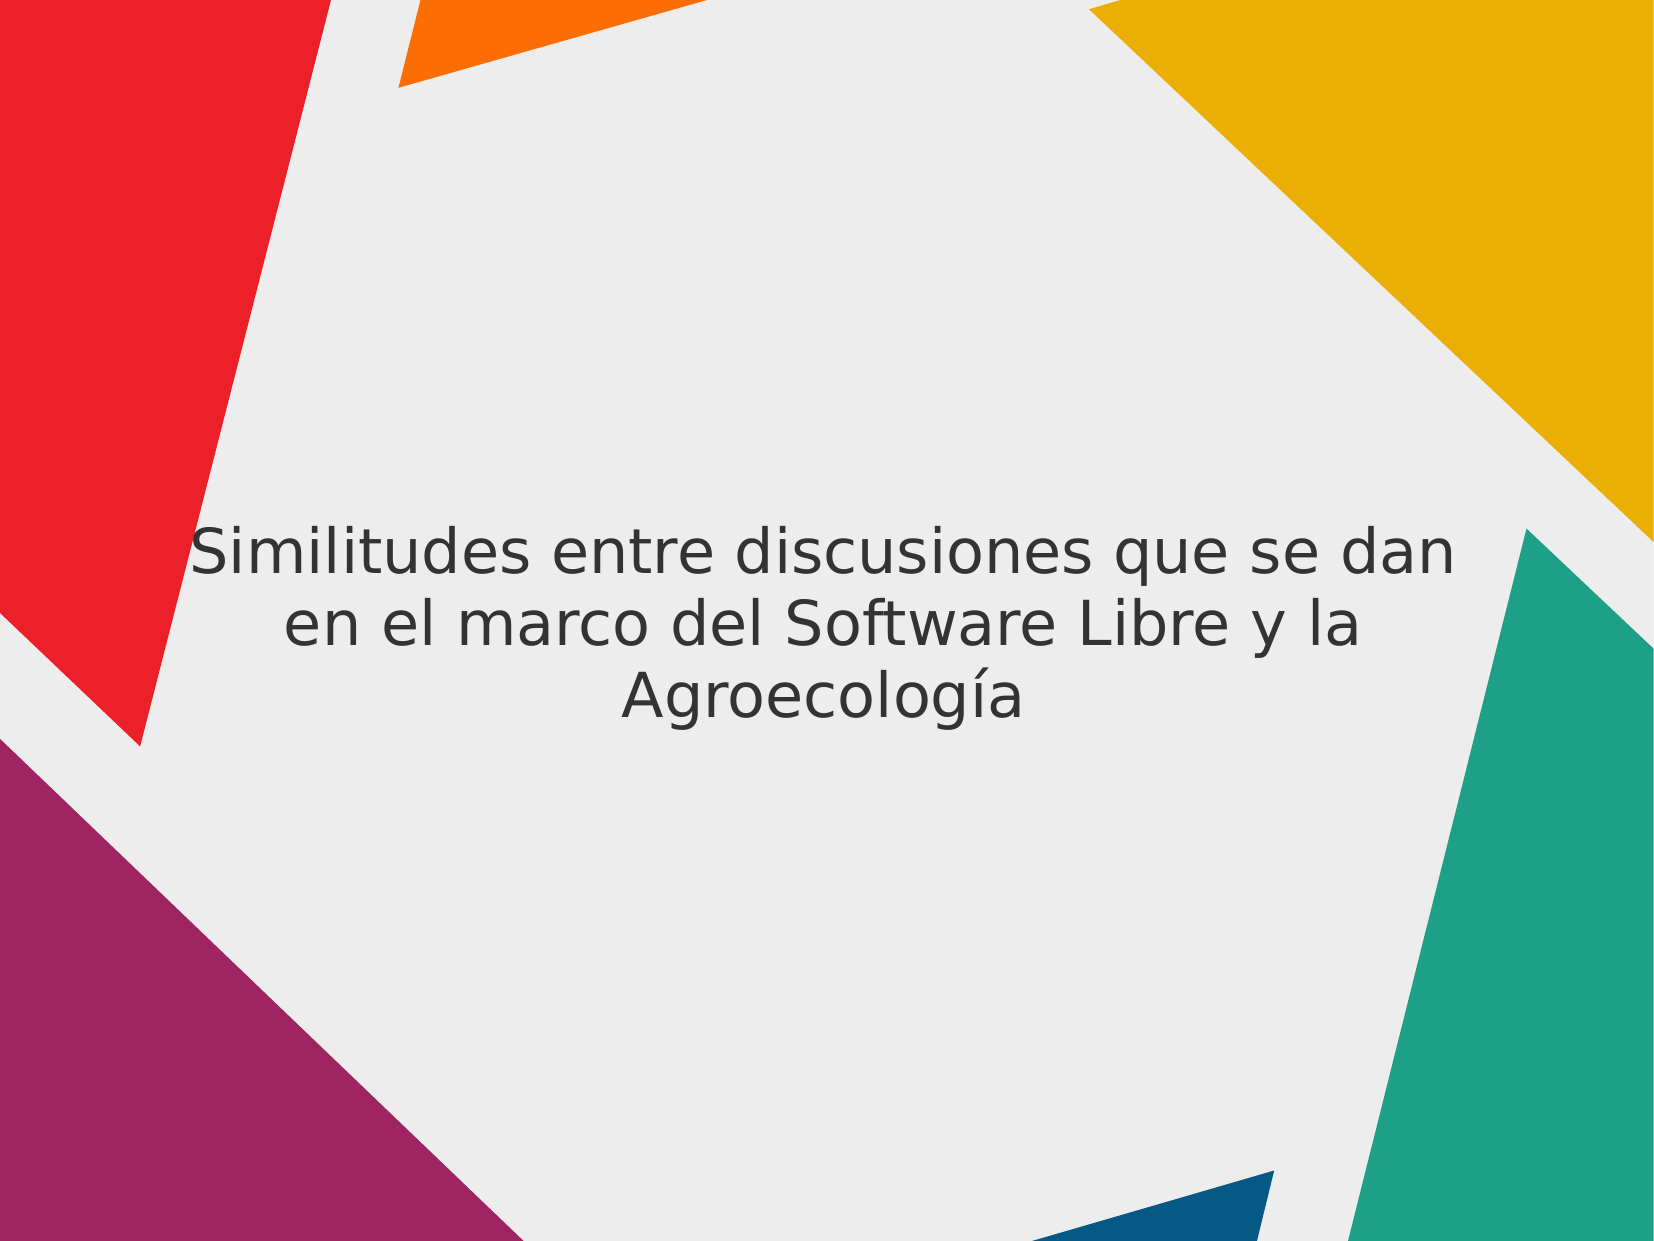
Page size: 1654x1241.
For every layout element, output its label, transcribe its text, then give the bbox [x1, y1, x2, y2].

title Similitudes entre discusiones que se dan en el marco del Software Libre y la Agroecología [159, 516, 1489, 733]
